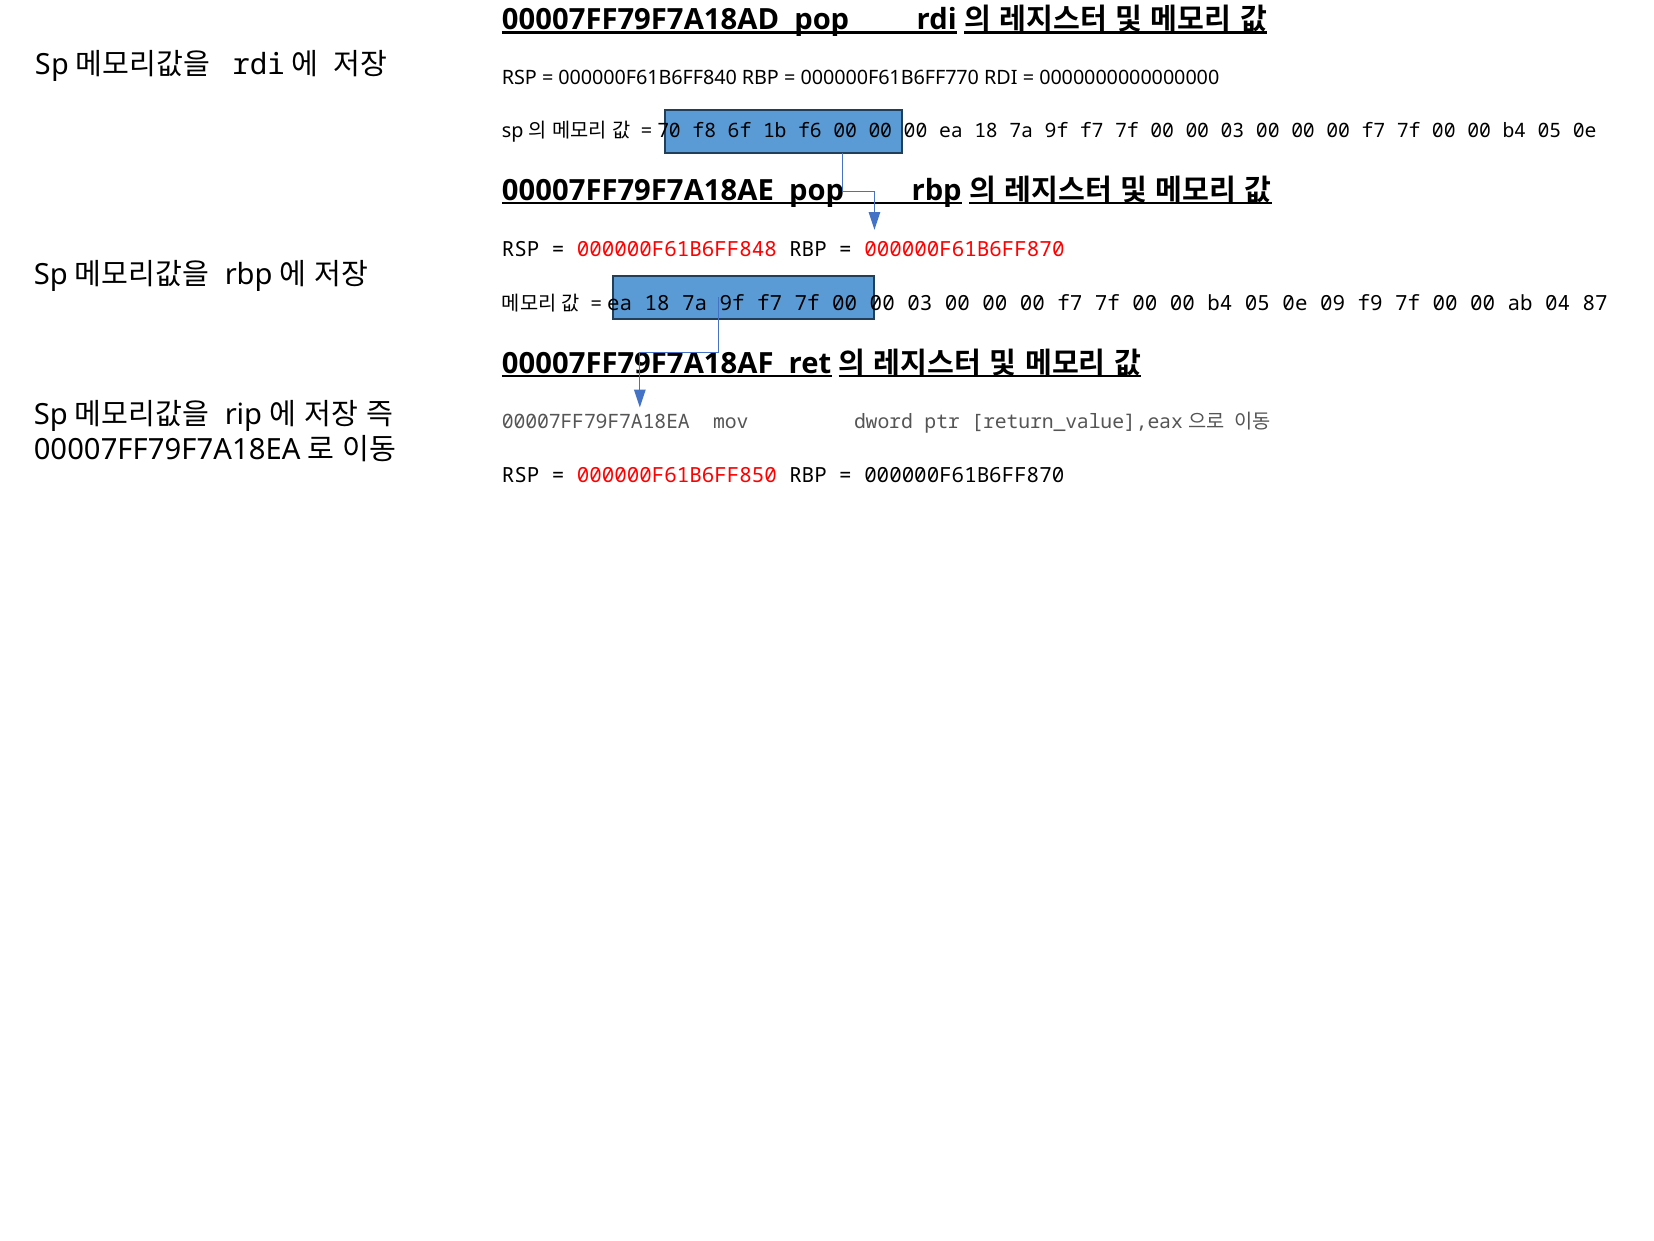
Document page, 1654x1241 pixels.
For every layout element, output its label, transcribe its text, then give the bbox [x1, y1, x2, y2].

list 00007FF79F7A18AD pop rdi의 레지스터 및 메모리 값 RSP = 000000F61B6FF840 RBP = 000000F61B6FF770 RDI = 0000000000000000 sp의 메모리 값 = 70 f8 6f 1b f6 00 00 00 ea 18 7a 9f f7 7f 00 00 03 00 00 00 f7 7f 00 00 b4 05 0e 00007FF79F7A18AE pop rbp의 레지스터 및 메모리 값 RSP = 000000F61B6FF848 RBP = 000000F61B6FF870 메모리 값 = ea 18 7a 9f f7 7f 00 00 03 00 00 00 f7 7f 00 00 b4 05 0e 09 f9 7f 00 00 ab 04 87 00007FF79F7A18AF ret의 레지스터 및 메모리 값 00007FF79F7A18EA mov dword ptr [return_value],eax으로 이동 RSP = 000000F61B6FF850 RBP = 000000F61B6FF870 [501, 0, 1648, 1241]
text_box Sp메모리값을 rdi에 저장 Sp메모리값을 rbp에 저장 Sp메모리값을 rip에 저장 즉 00007FF79F7A18EA로 이동 [18, 37, 444, 548]
